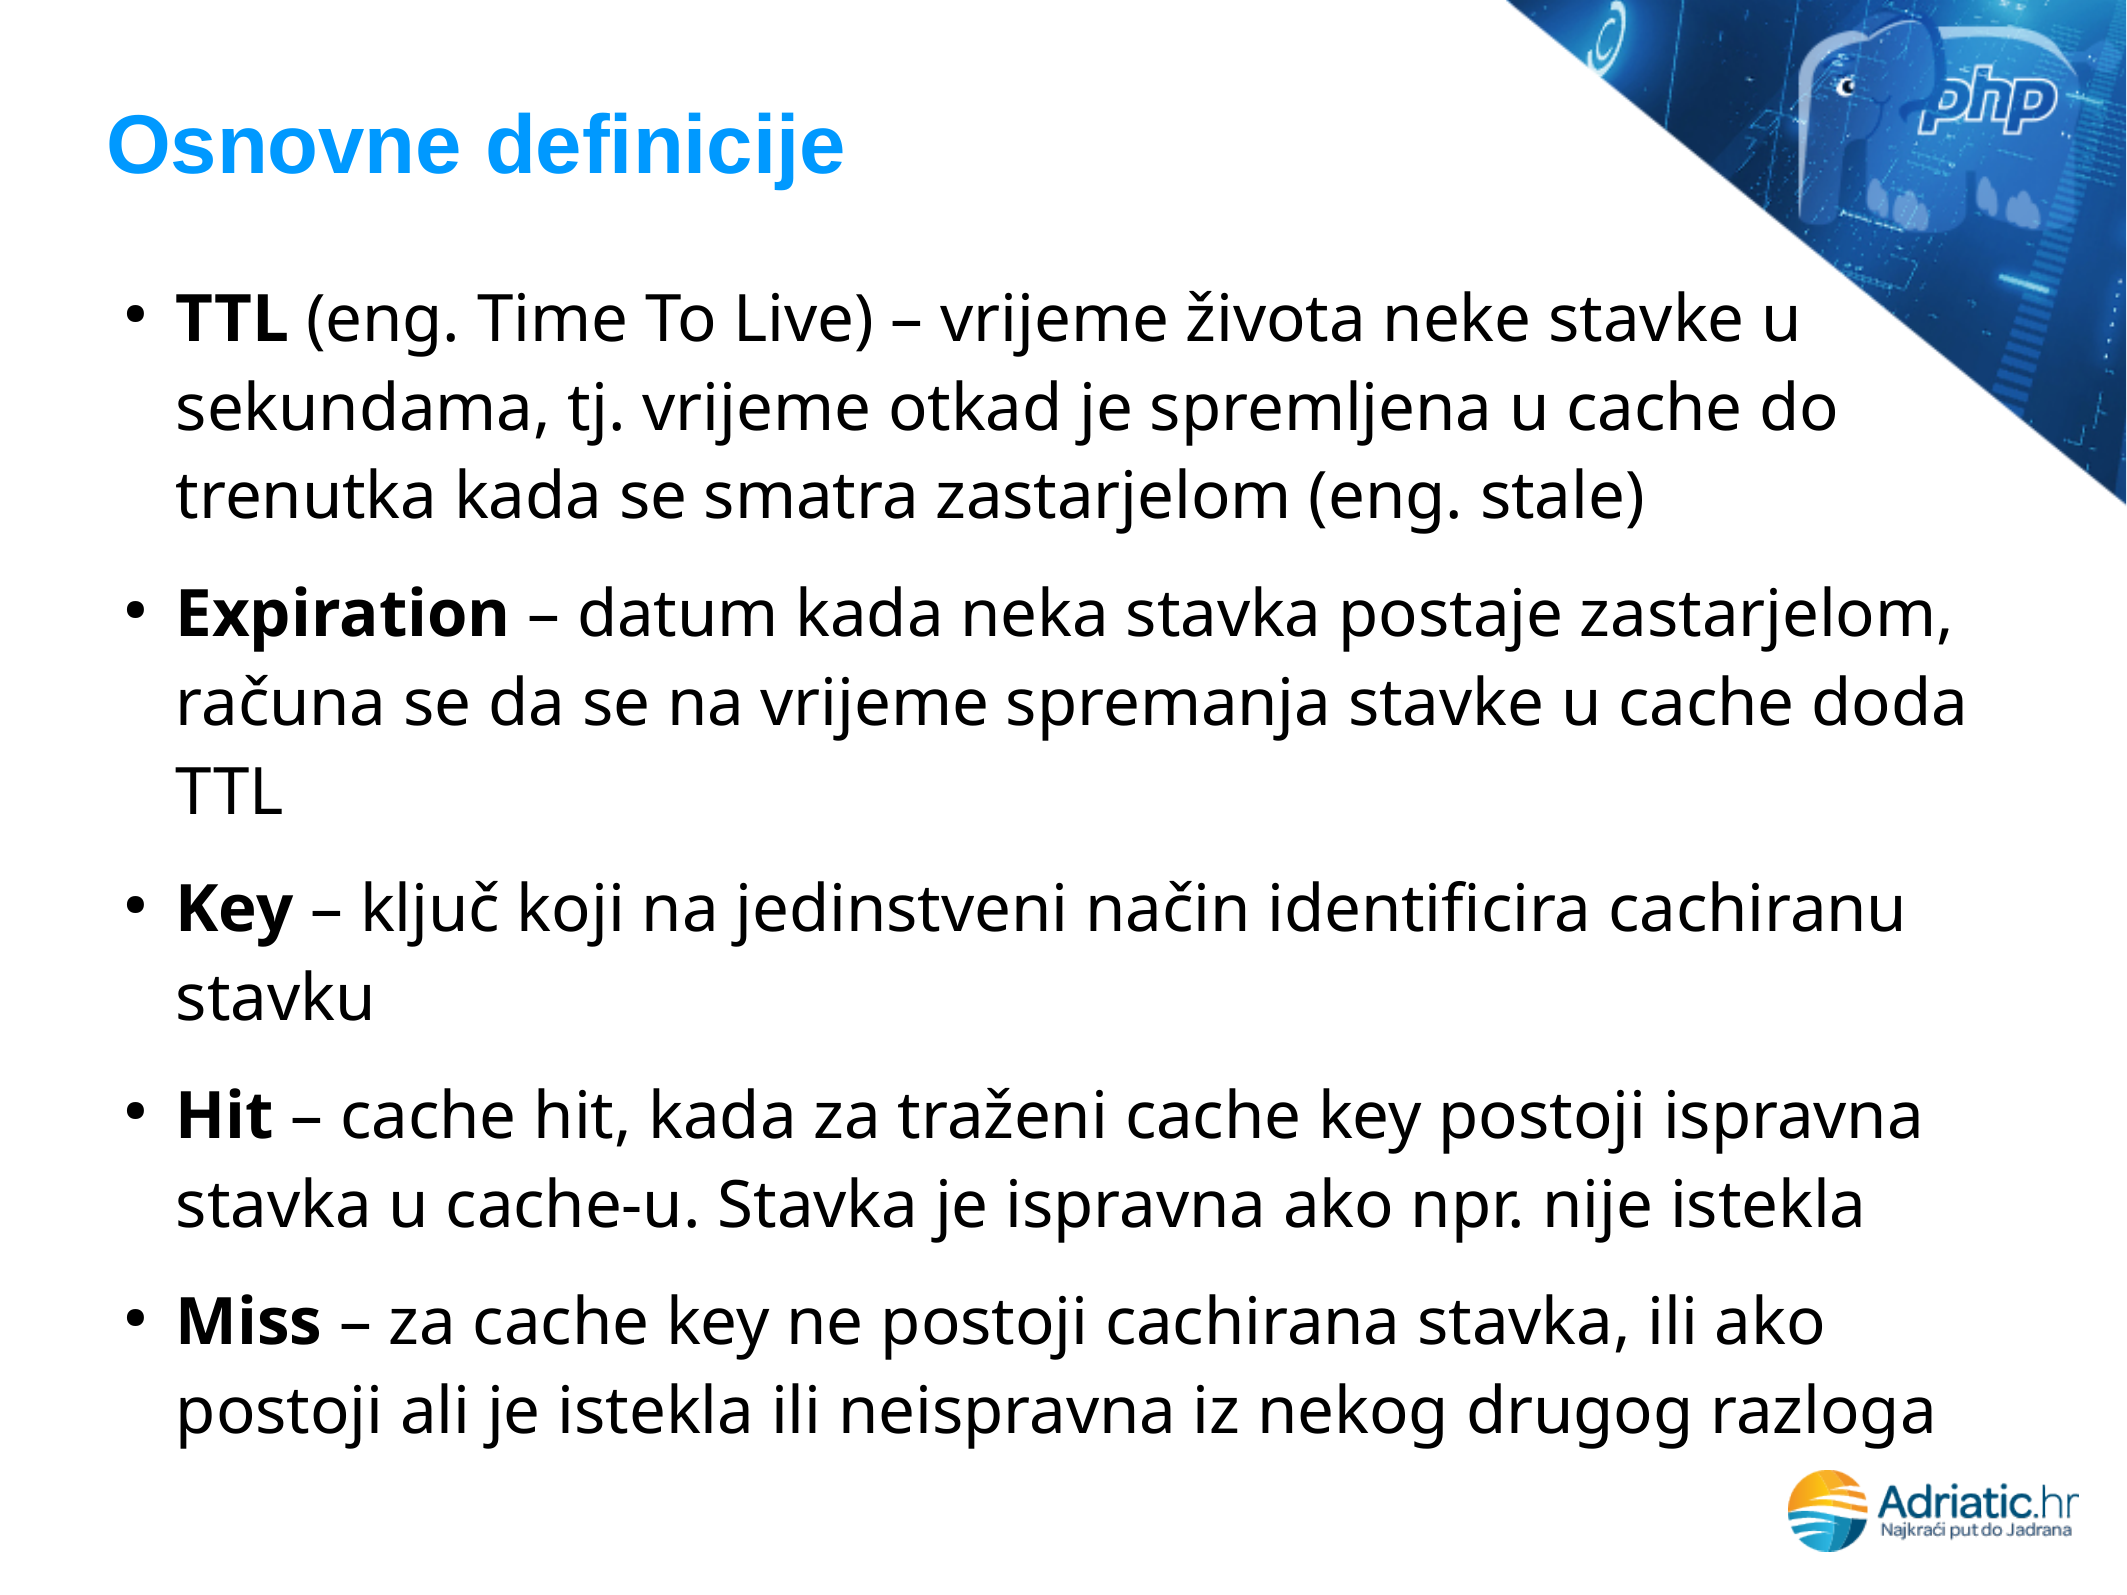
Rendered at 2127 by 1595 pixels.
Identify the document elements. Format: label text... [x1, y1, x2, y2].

picture [1788, 1470, 2079, 1552]
title Osnovne definicije [106, 70, 1630, 219]
picture [1505, 0, 2127, 625]
list TTL (eng. Time To Live) – vrijeme života neke stavke u sekundama, tj. vrijeme otkad je spremljena u cache do trenutka kada se smatra zastarjelom (eng. stale) Expiration – datum kada neka stavka postaje zastarjelom, računa se da se na vrijeme spremanja stavke u cache doda TTL Key – ključ koji na jedinstveni način identificira cachiranu stavku Hit – cache hit, kada za traženi cache key postoji ispravna stavka u cache-u. Stavka je ispravna ako npr. nije istekla Miss – za cache key ne postoji cachirana stavka, ili ako postoji ali je istekla ili neispravna iz nekog drugog razloga [106, 271, 2008, 1453]
